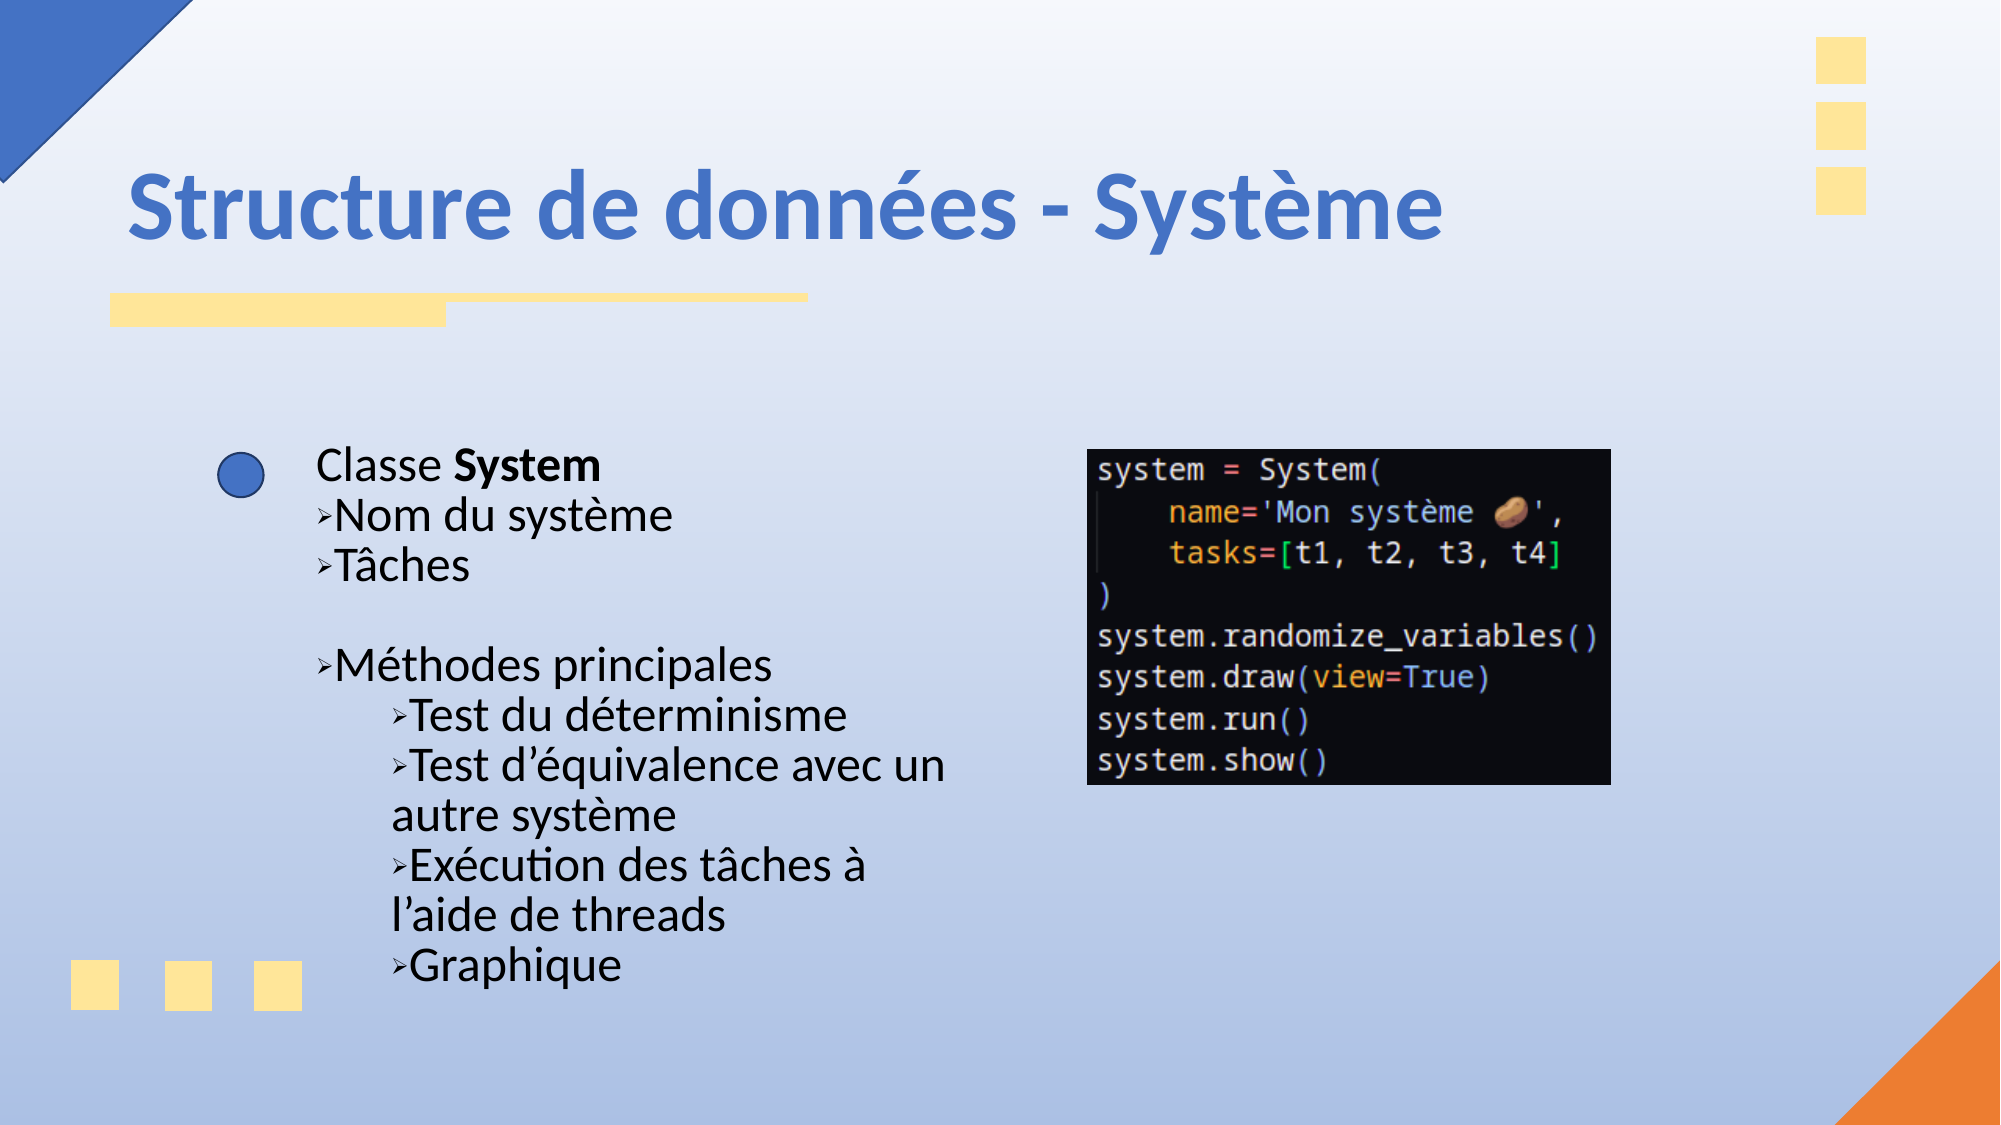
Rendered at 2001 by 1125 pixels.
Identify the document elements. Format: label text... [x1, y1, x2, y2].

text_box [1836, 961, 2000, 1125]
picture [1087, 449, 1611, 785]
text_box Classe System Nom du système Tâches Méthodes principales Test du déterminisme Test d’équivalence avec un autre système Exécution des tâches à l’aide de threads Graphique [301, 436, 976, 1112]
text_box [218, 452, 264, 498]
text_box [1817, 103, 1865, 149]
text_box [72, 961, 118, 1009]
text_box Structure de données - Système [112, 157, 1913, 293]
text_box [166, 962, 211, 1010]
text_box [1817, 38, 1865, 83]
text_box [111, 294, 807, 326]
text_box [255, 962, 301, 1010]
text_box [0, 0, 192, 183]
